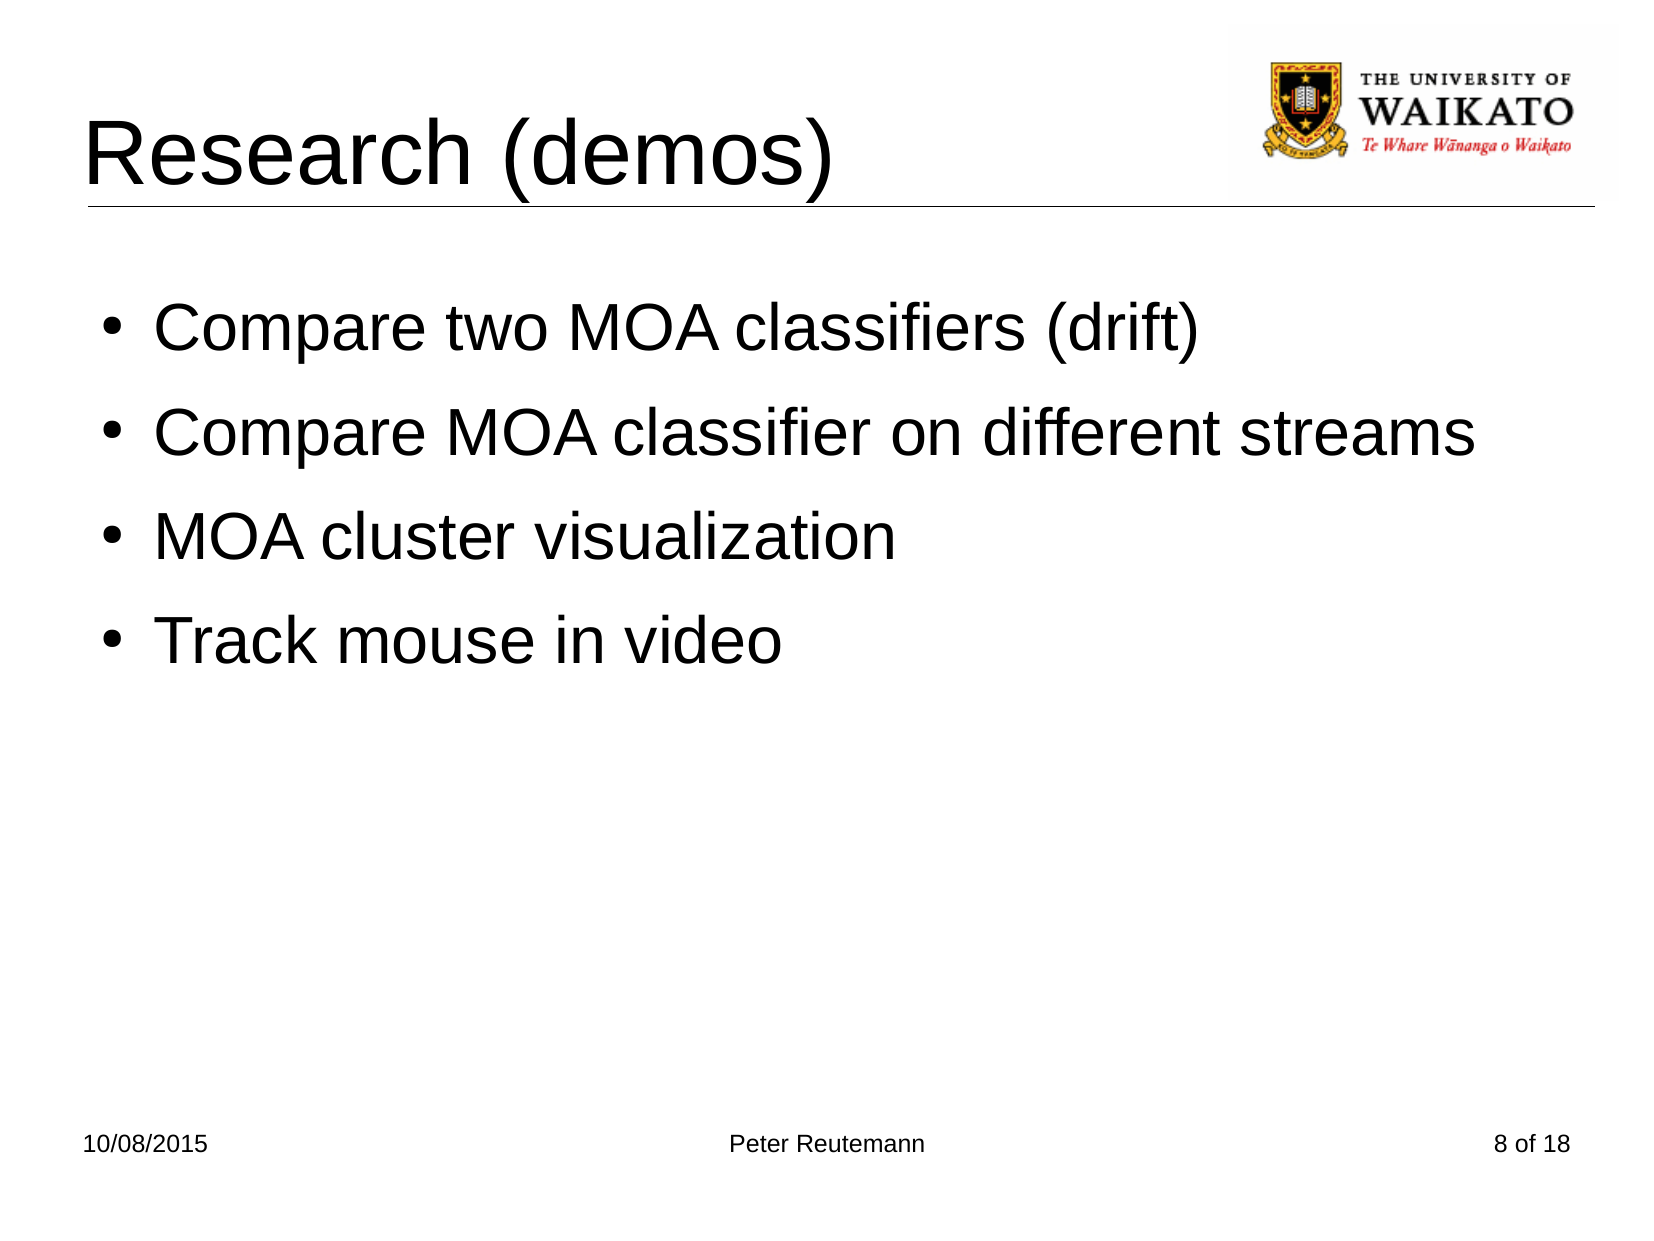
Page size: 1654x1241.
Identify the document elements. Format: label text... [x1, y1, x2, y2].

title Research (demos) [82, 49, 1571, 257]
list Compare two MOA classifiers (drift) Compare MOA classifier on different streams MOA cluster visualization Track mouse in video [82, 290, 1571, 1010]
picture [1228, 24, 1619, 201]
